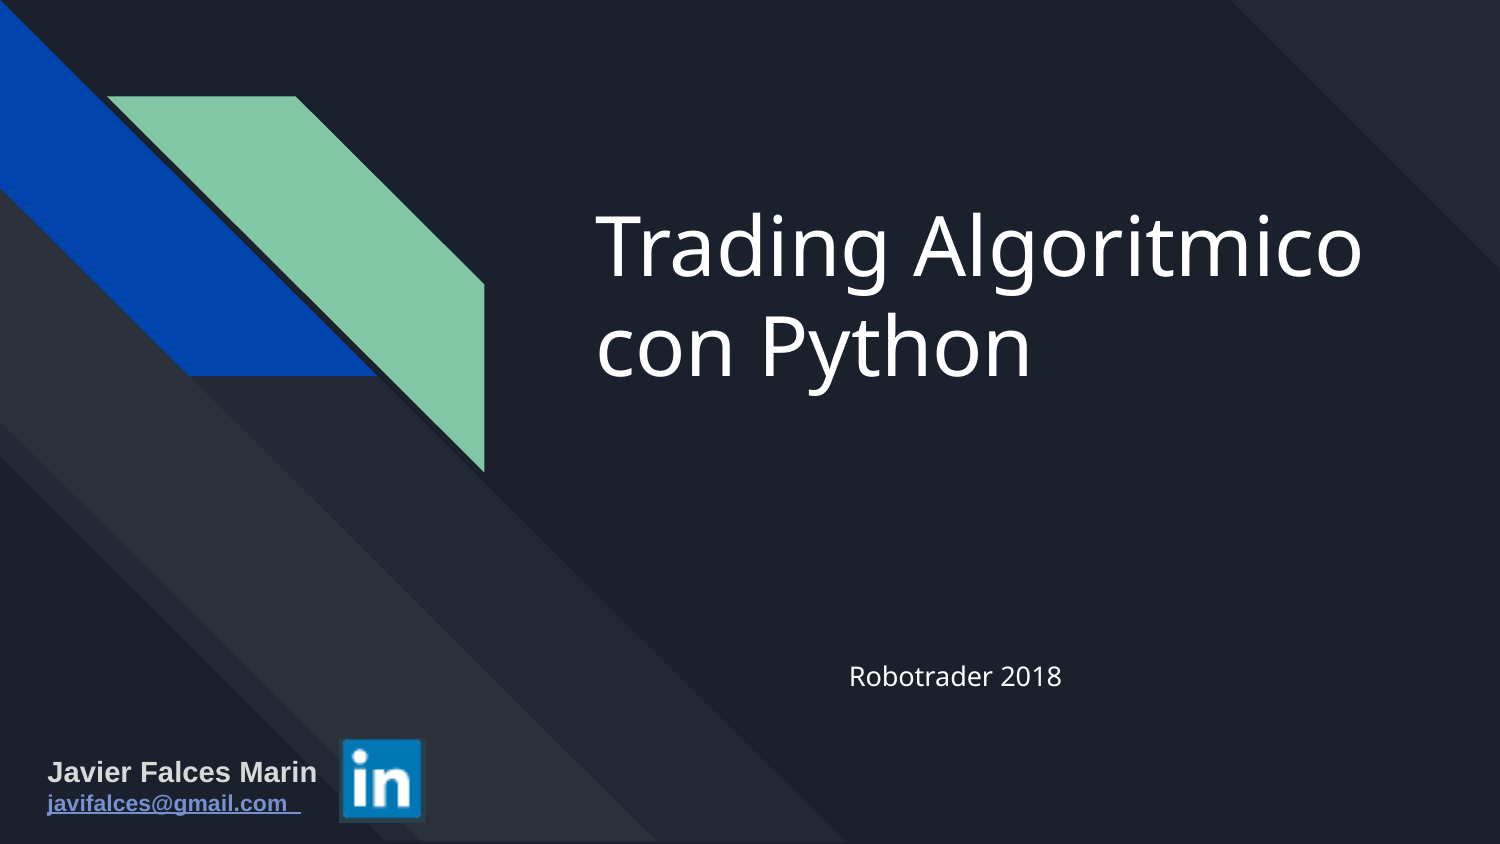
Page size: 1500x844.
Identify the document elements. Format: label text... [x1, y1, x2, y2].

subtitle Robotrader 2018 [833, 643, 1404, 727]
text_box Javier Falces Marin javifalces@gmail.com [32, 738, 339, 822]
title Trading Algoritmico con Python [580, 177, 1404, 518]
picture [339, 738, 426, 823]
